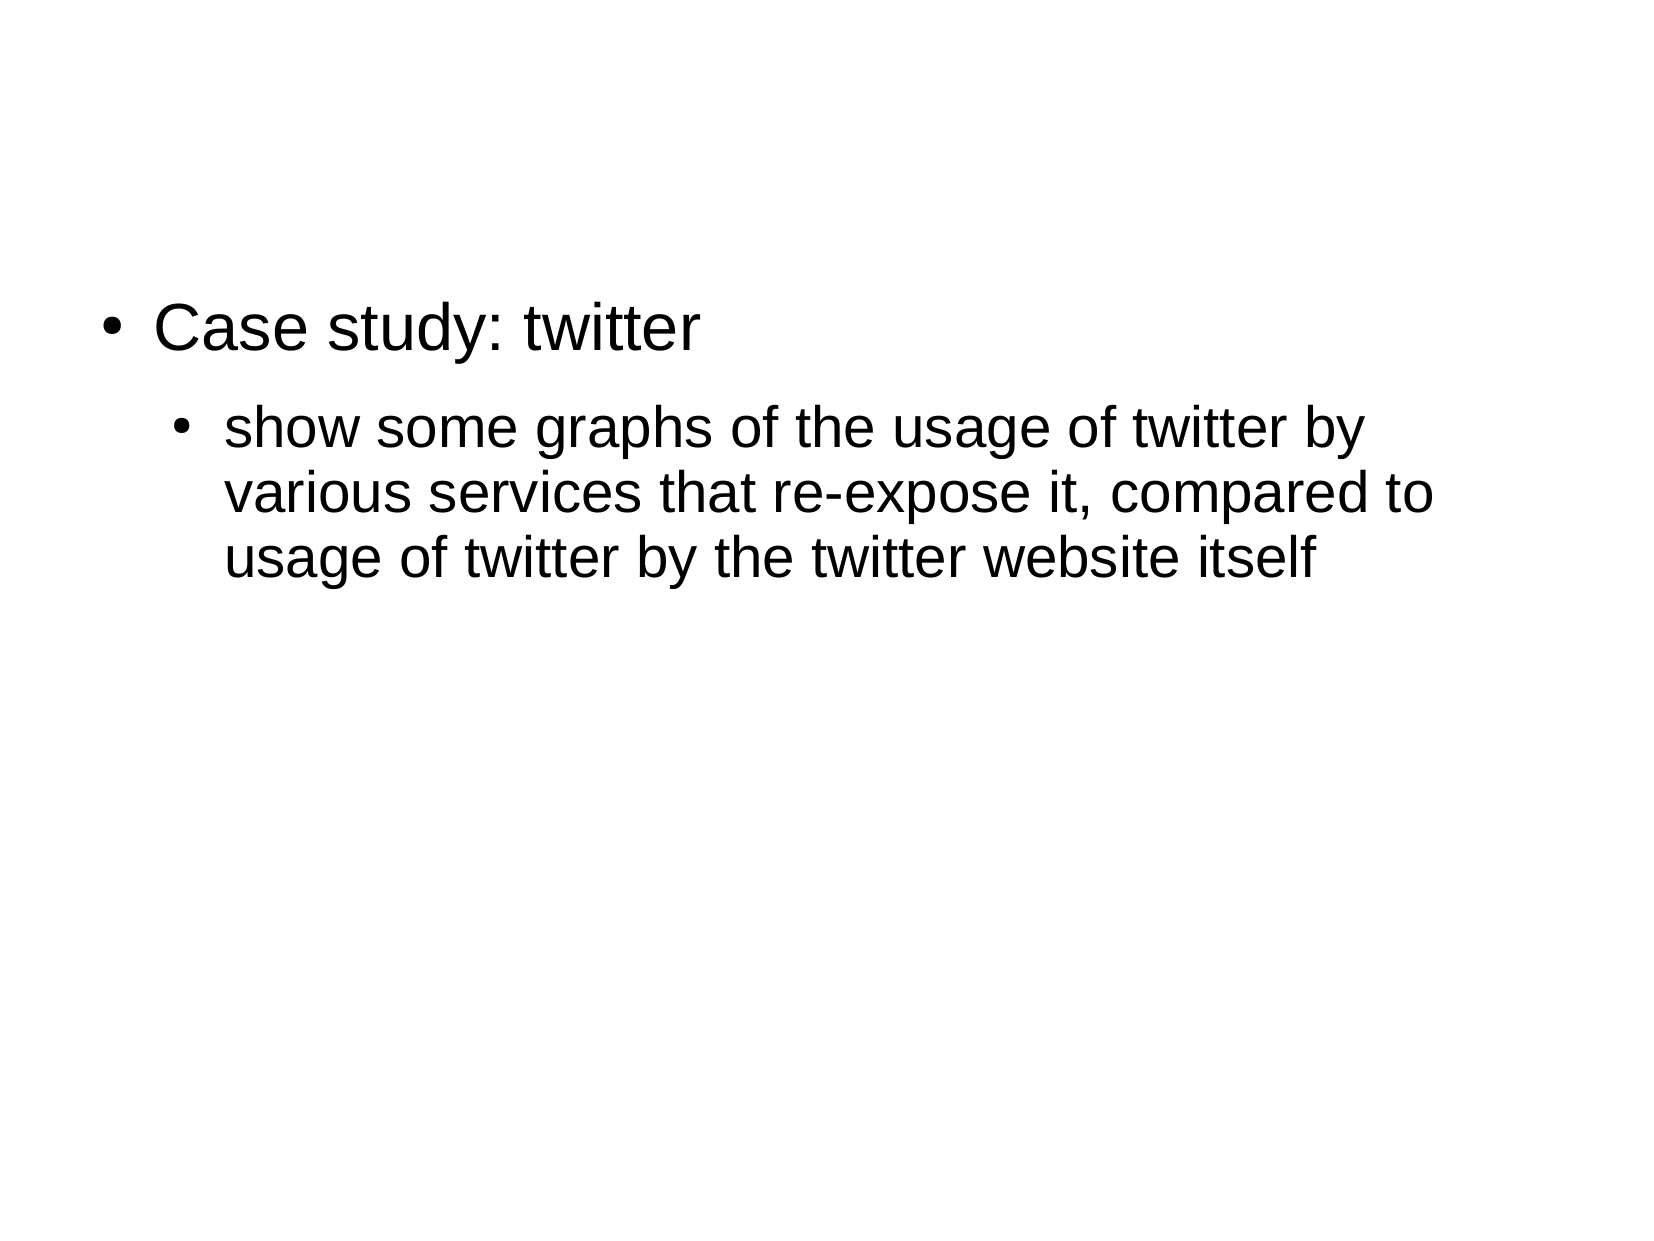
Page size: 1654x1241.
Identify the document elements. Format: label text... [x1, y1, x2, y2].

list Case study: twitter show some graphs of the usage of twitter by various services that re-expose it, compared to usage of twitter by the twitter website itself [82, 290, 1571, 1095]
